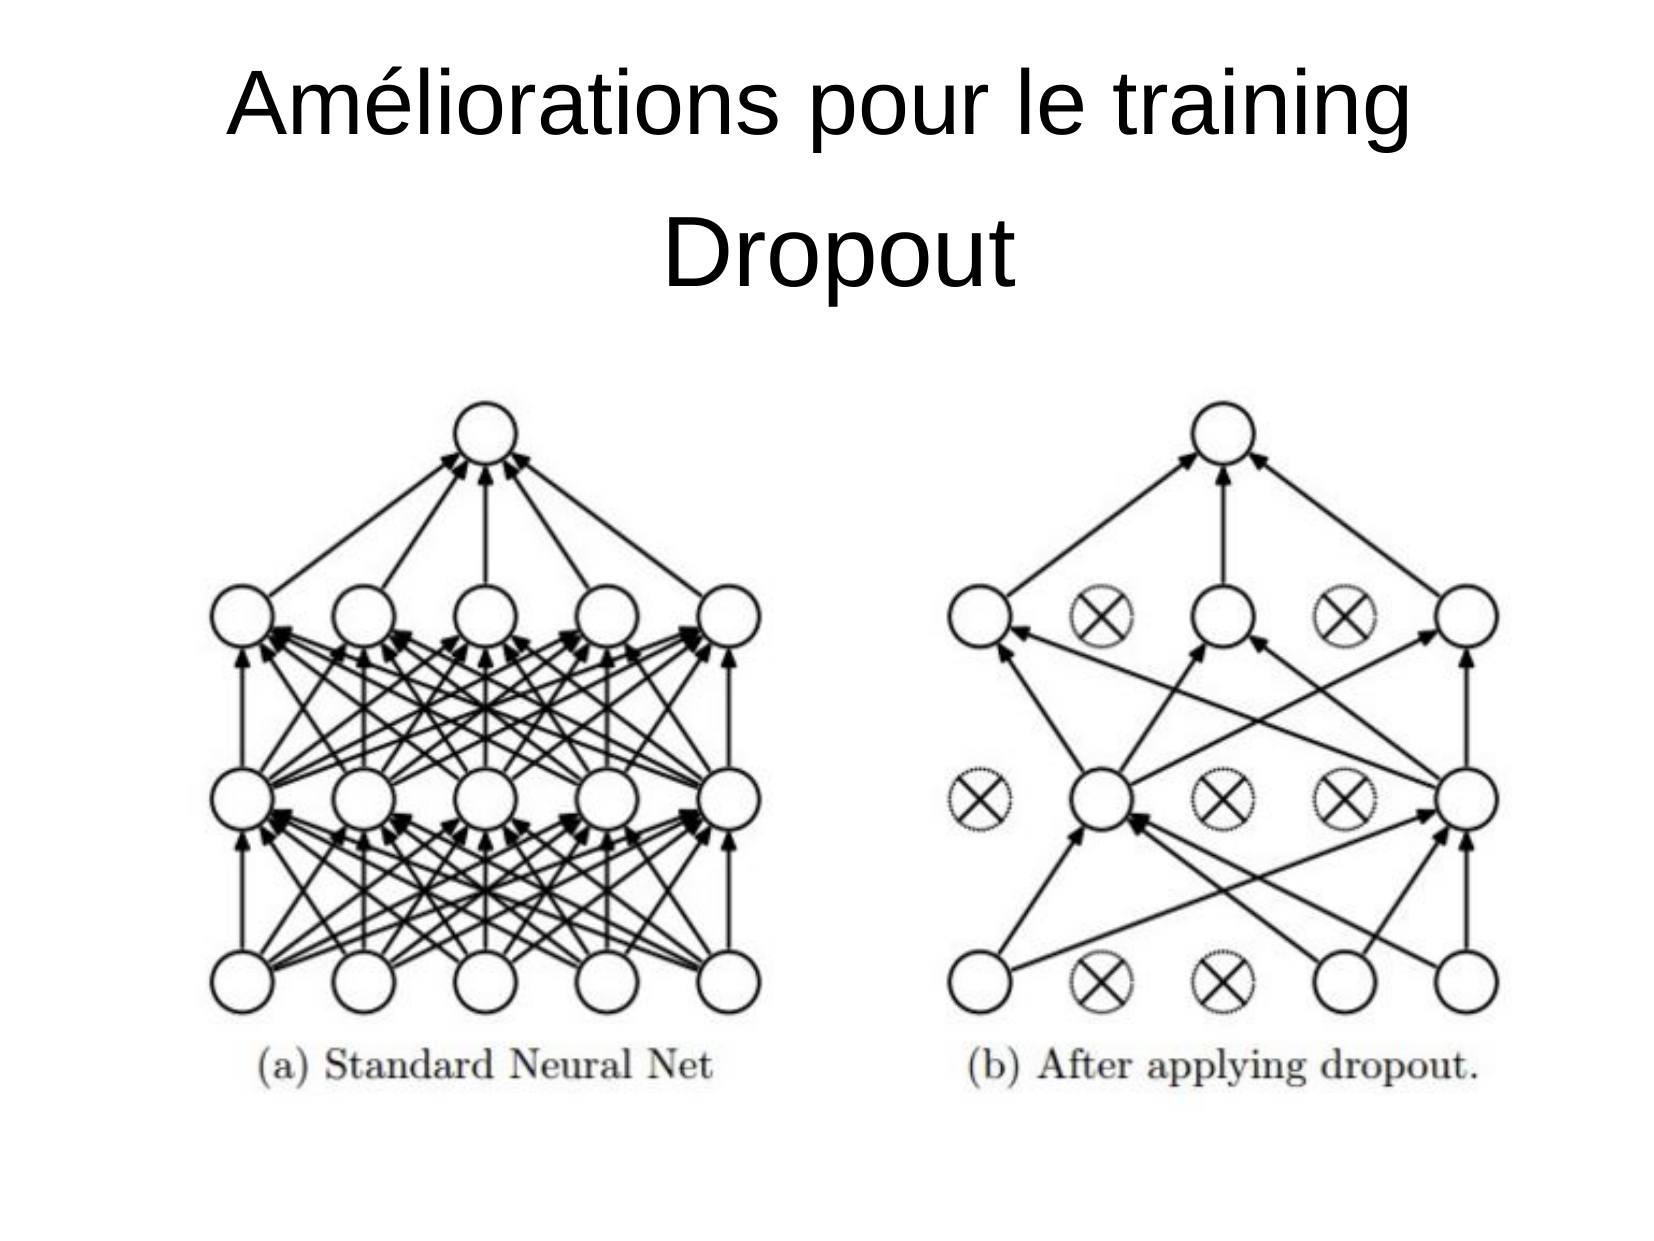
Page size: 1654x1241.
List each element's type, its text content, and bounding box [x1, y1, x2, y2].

list Dropout [59, 196, 1548, 916]
title Améliorations pour le training [76, 0, 1565, 207]
picture [137, 354, 1573, 1113]
